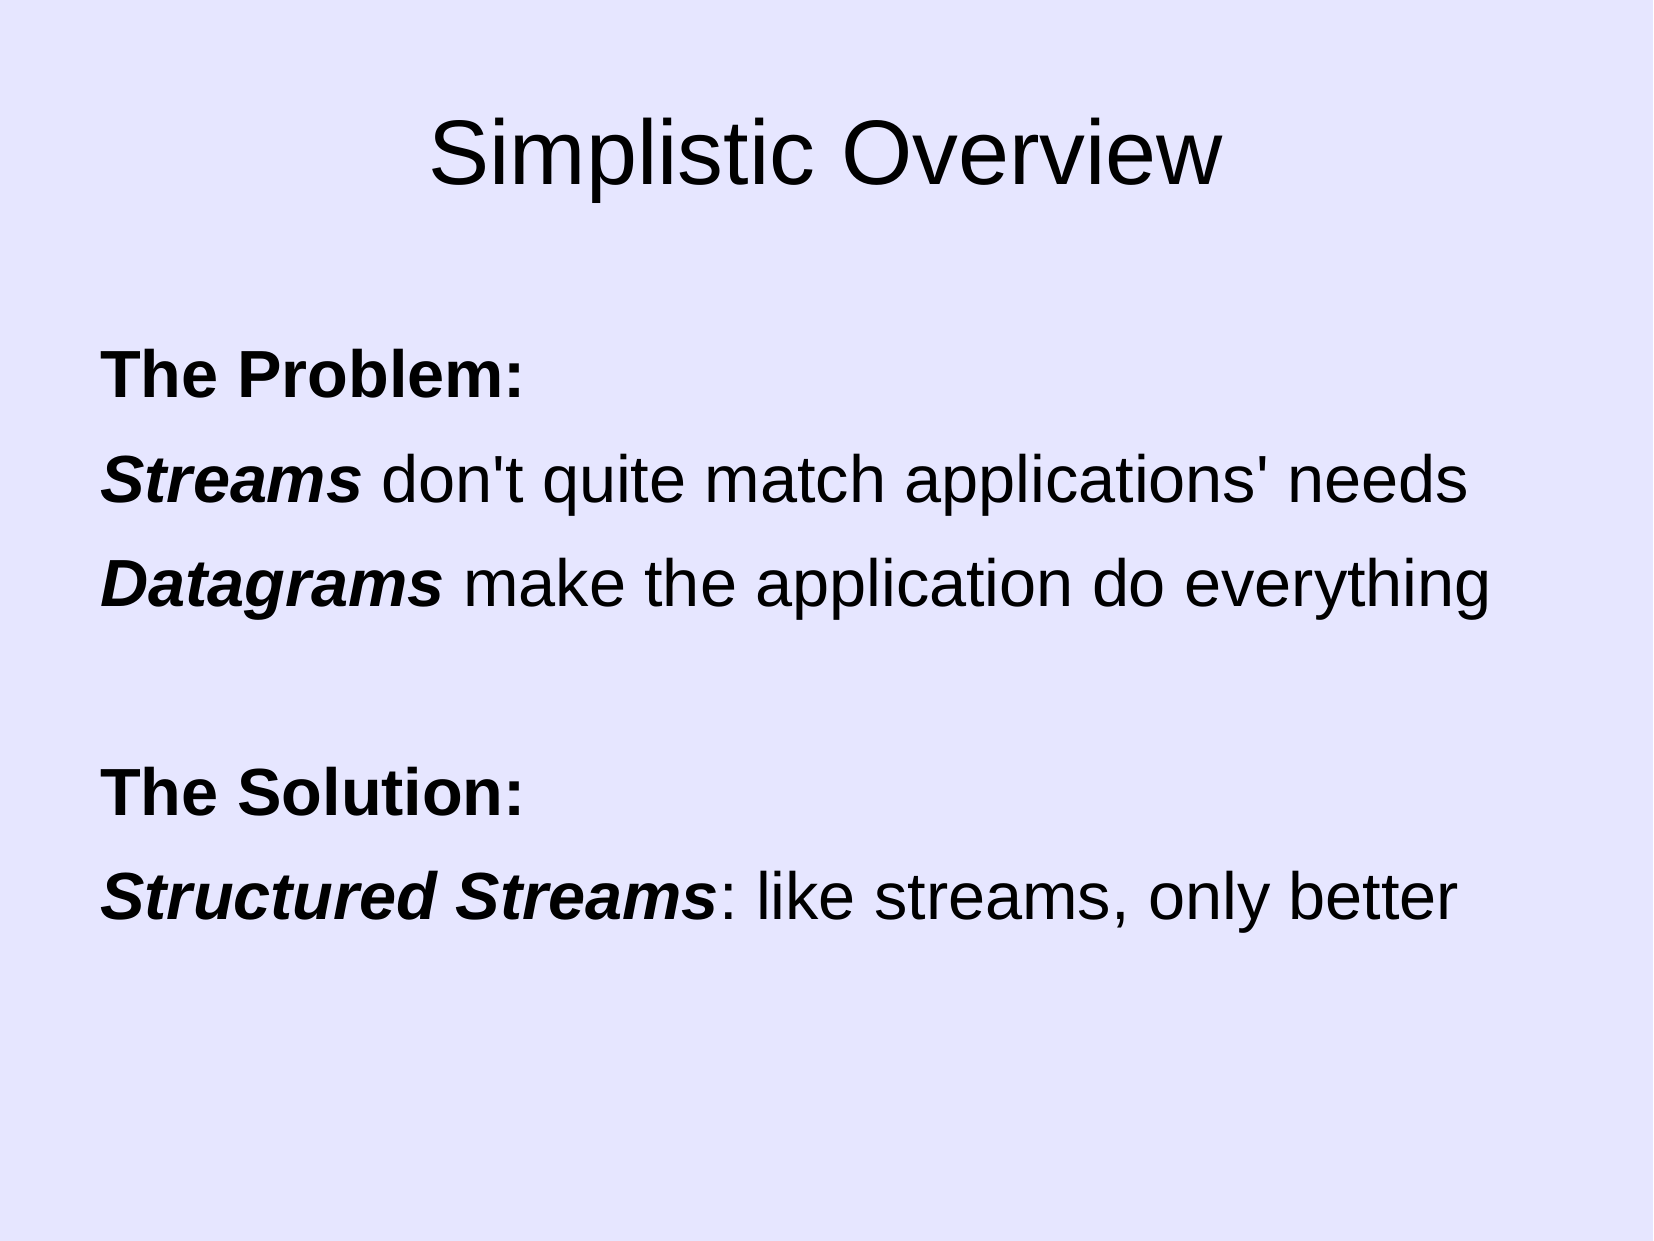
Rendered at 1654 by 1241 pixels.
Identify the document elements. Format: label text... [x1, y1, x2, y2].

list The Problem: Streams don't quite match applications' needs Datagrams make the application do everything The Solution: Structured Streams: like streams, only better [82, 337, 1571, 1109]
title Simplistic Overview [82, 49, 1571, 257]
